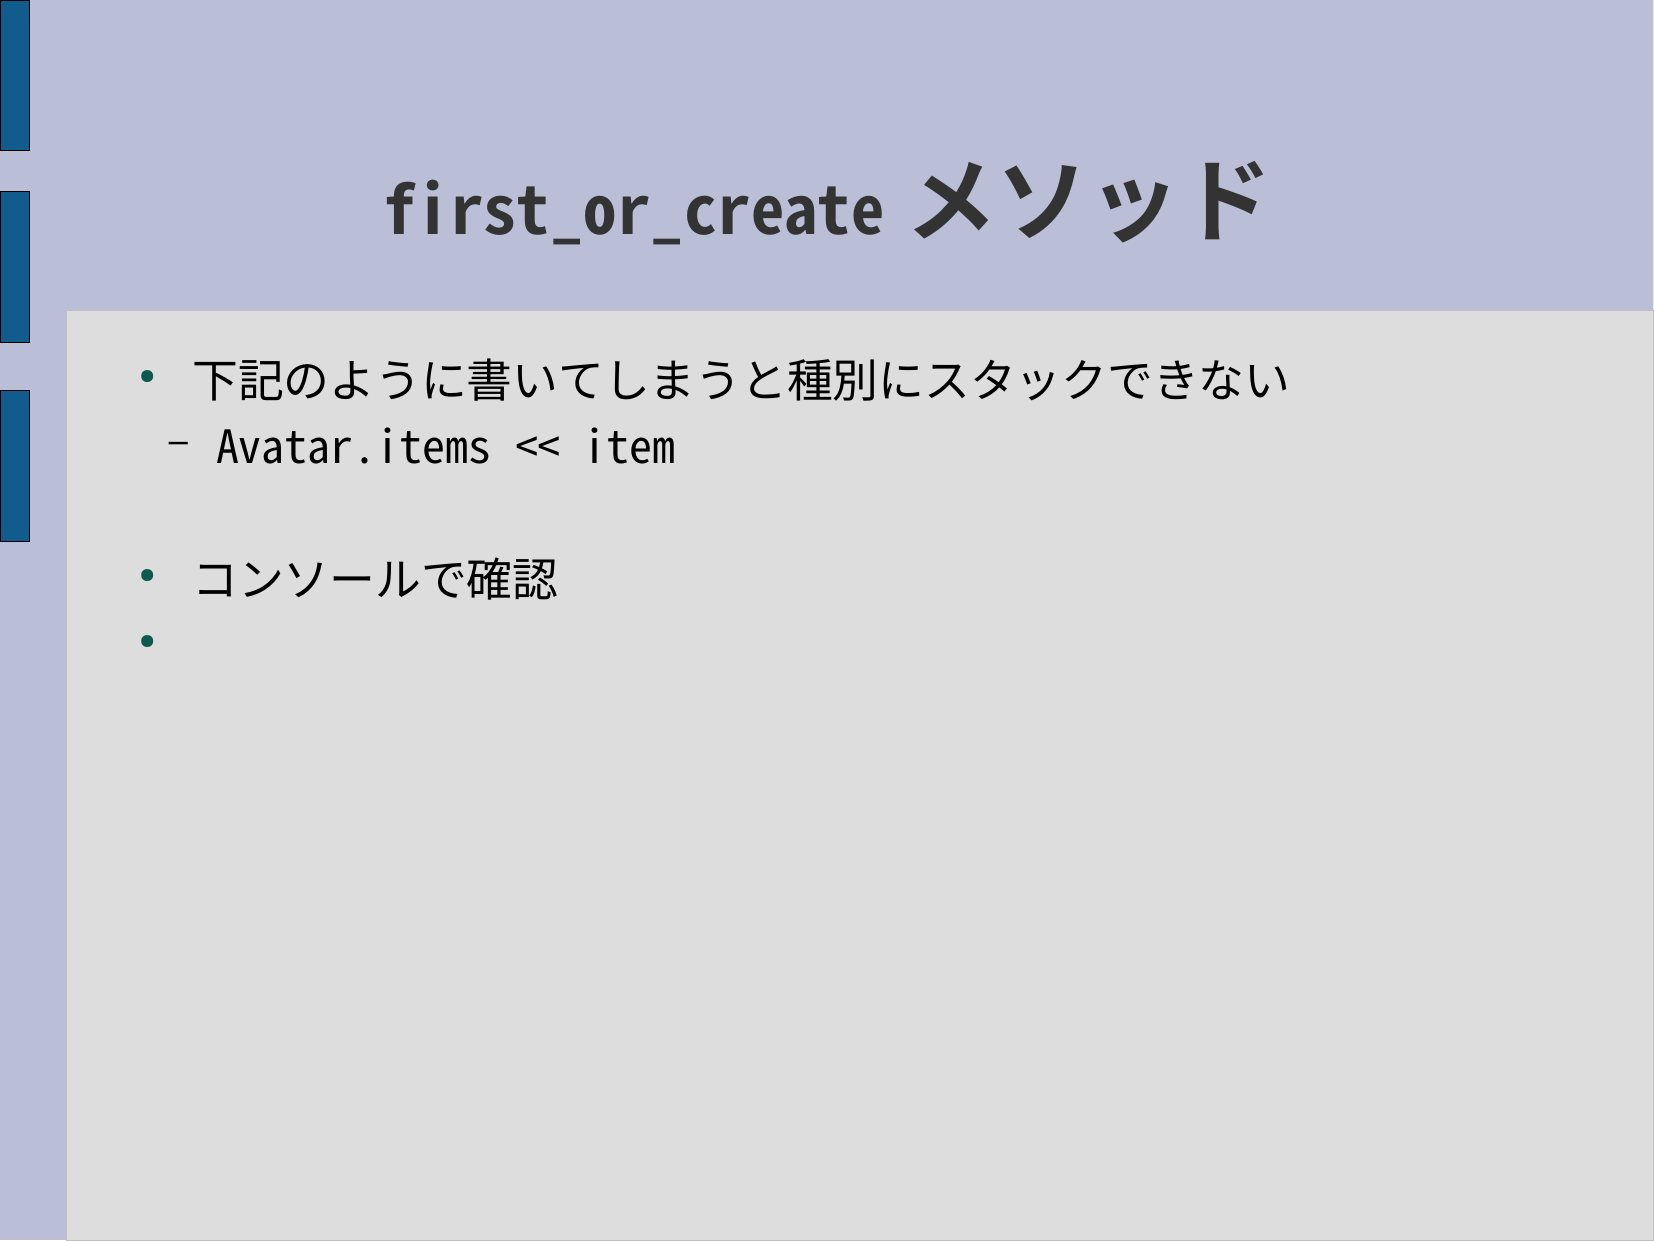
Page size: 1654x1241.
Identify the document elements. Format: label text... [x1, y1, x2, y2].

list 下記のように書いてしまうと種別にスタックできない Avatar.items << item コンソールで確認 [121, 344, 1534, 1127]
title first_or_createメソッド [121, 91, 1534, 299]
